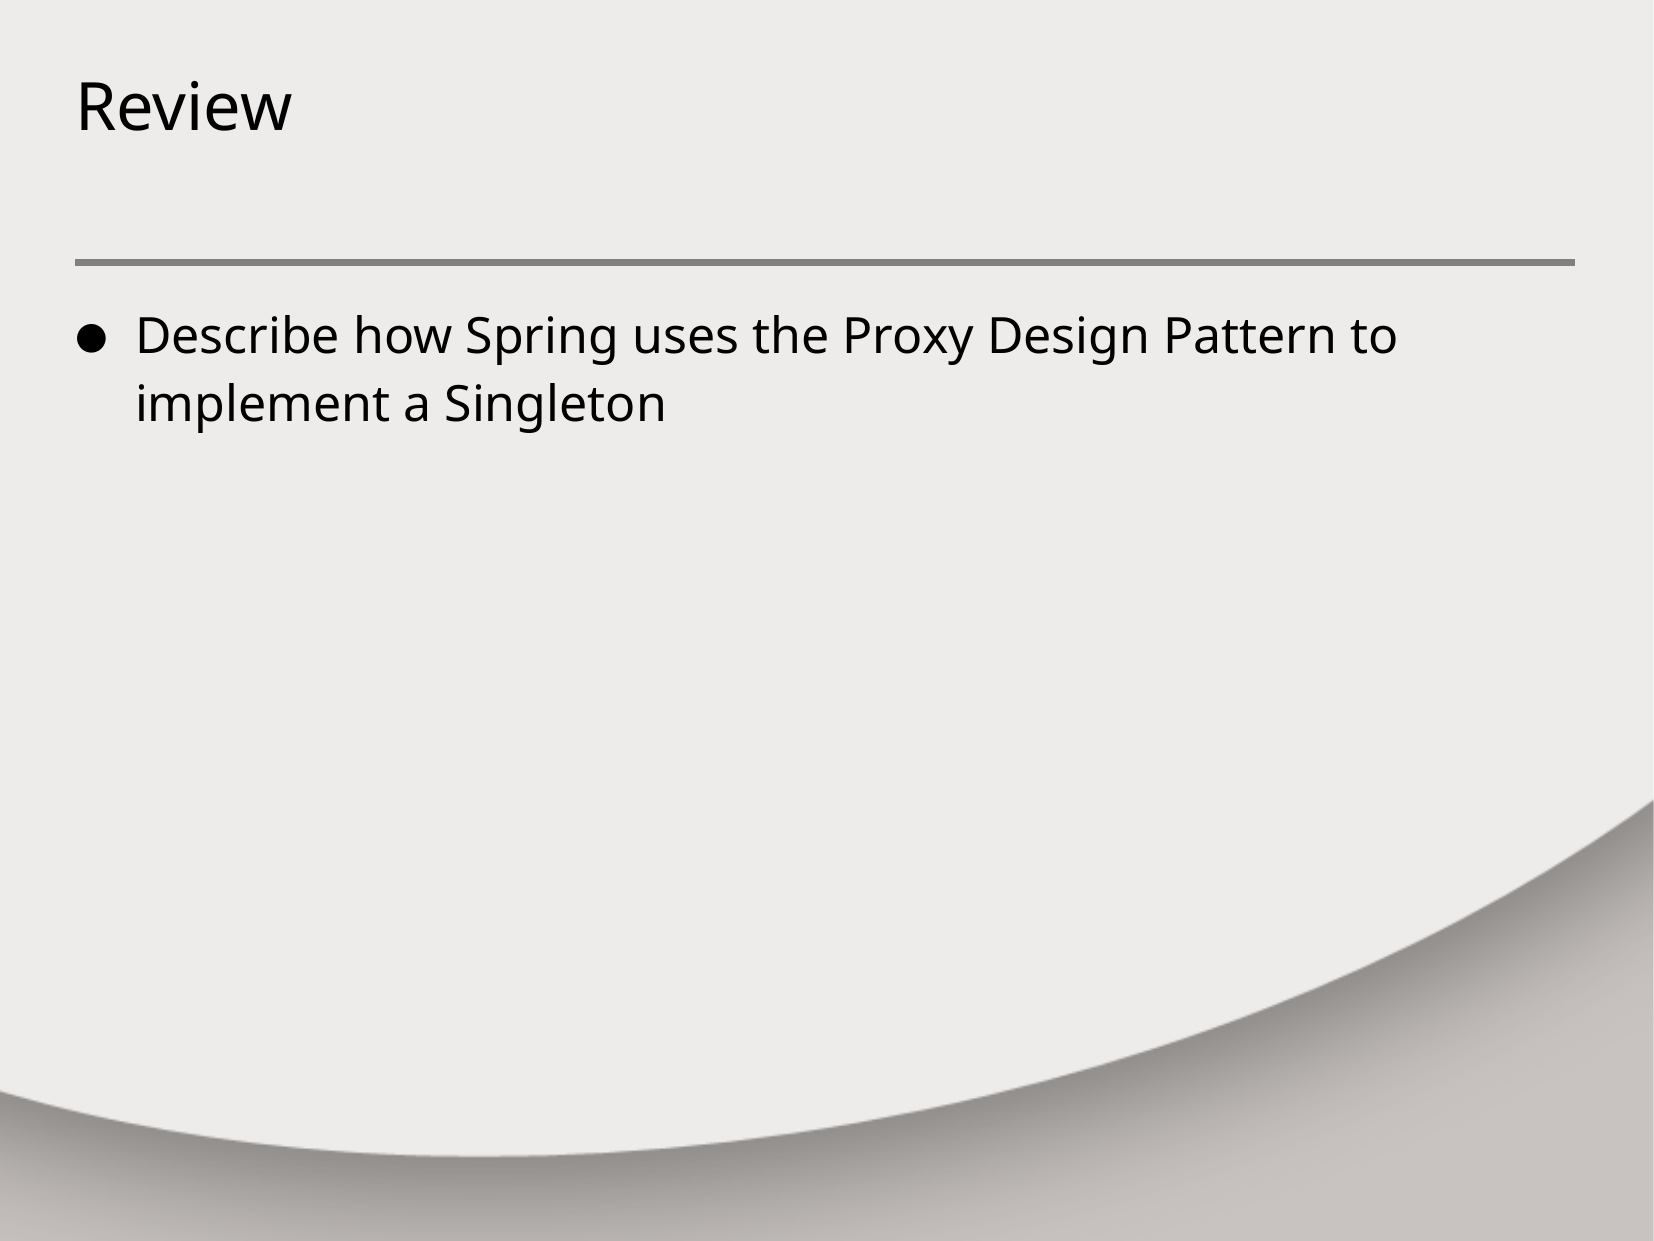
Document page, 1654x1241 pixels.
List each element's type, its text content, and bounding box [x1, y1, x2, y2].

list Describe how Spring uses the Proxy Design Pattern to implement a Singleton [75, 300, 1576, 1163]
title Review [75, 75, 1576, 226]
picture [0, 0, 1654, 1241]
